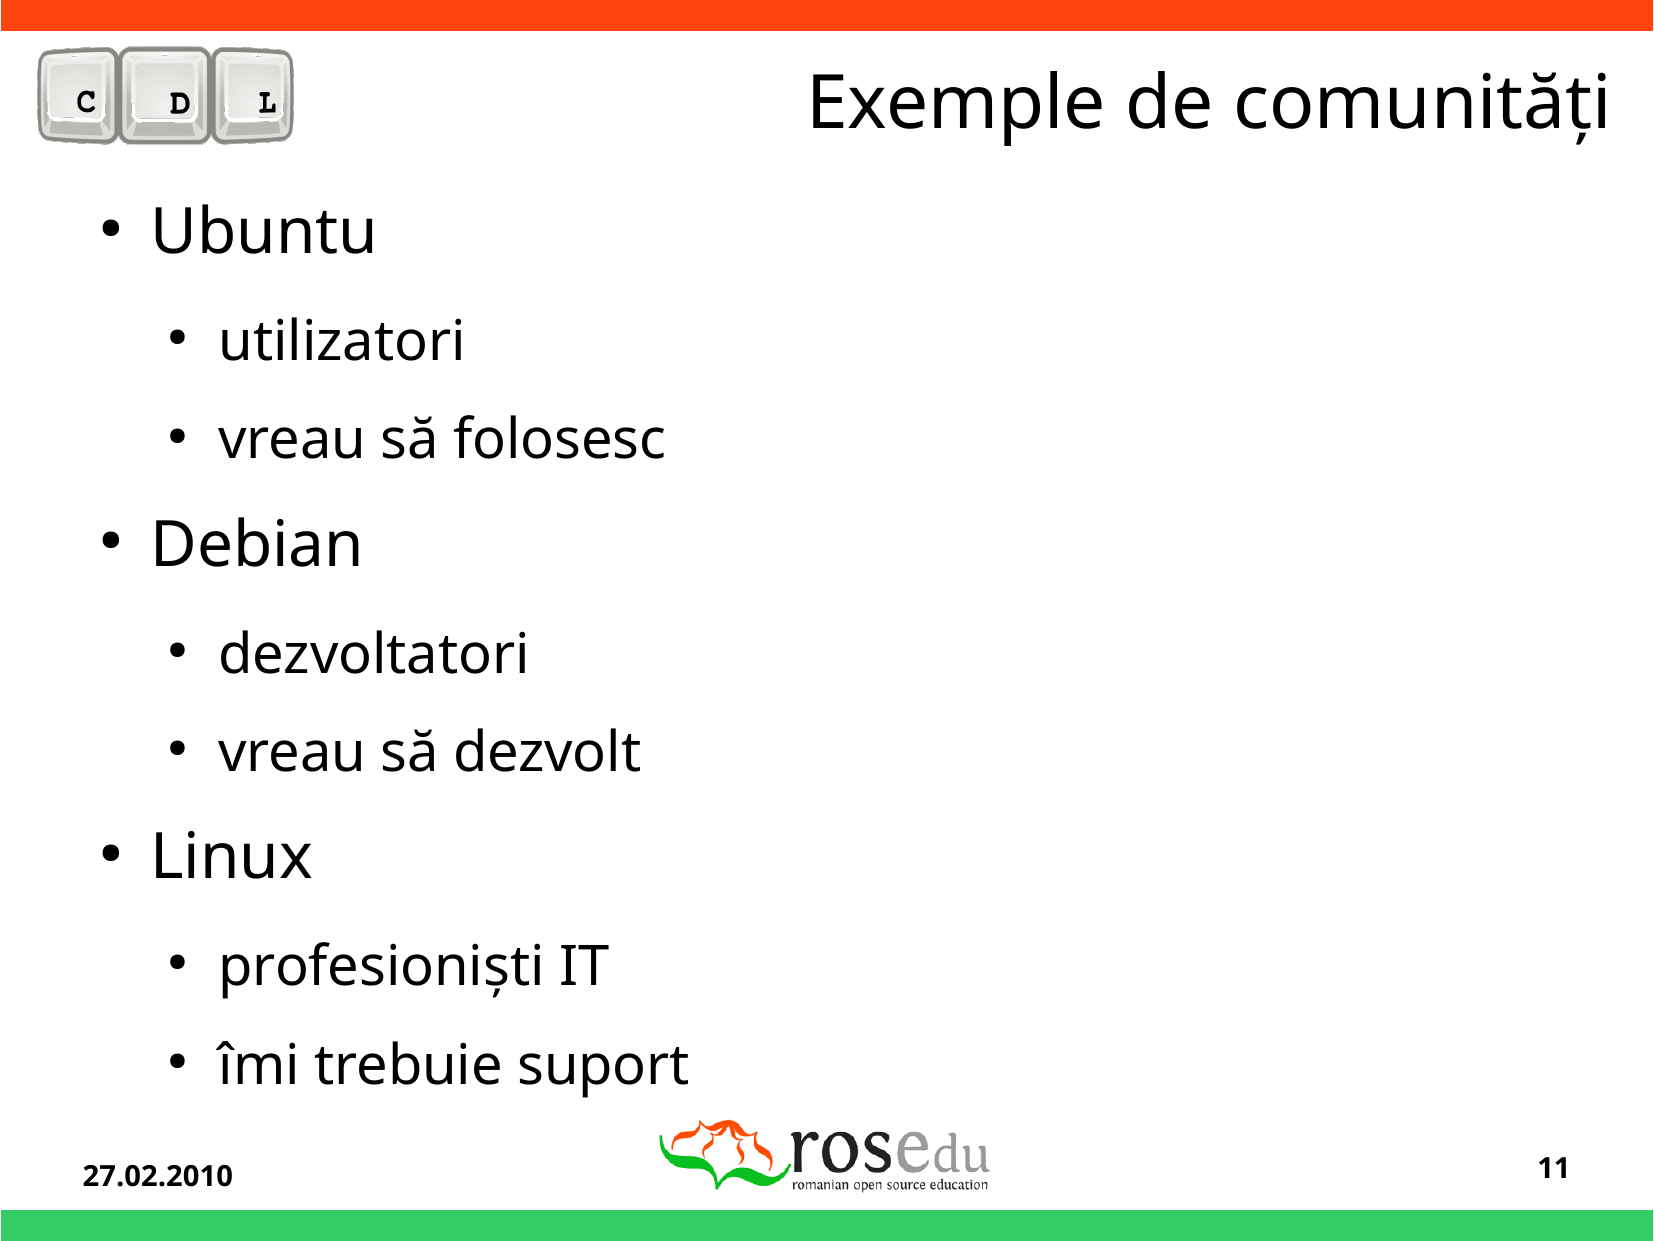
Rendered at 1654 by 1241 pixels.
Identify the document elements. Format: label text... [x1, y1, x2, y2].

title Exemple de comunități [300, 52, 1613, 146]
picture [37, 46, 294, 145]
picture [656, 1104, 1005, 1209]
list Ubuntu utilizatori vreau să folosesc Debian dezvoltatori vreau să dezvolt Linux profesioniști IT îmi trebuie suport [82, 182, 1571, 1104]
